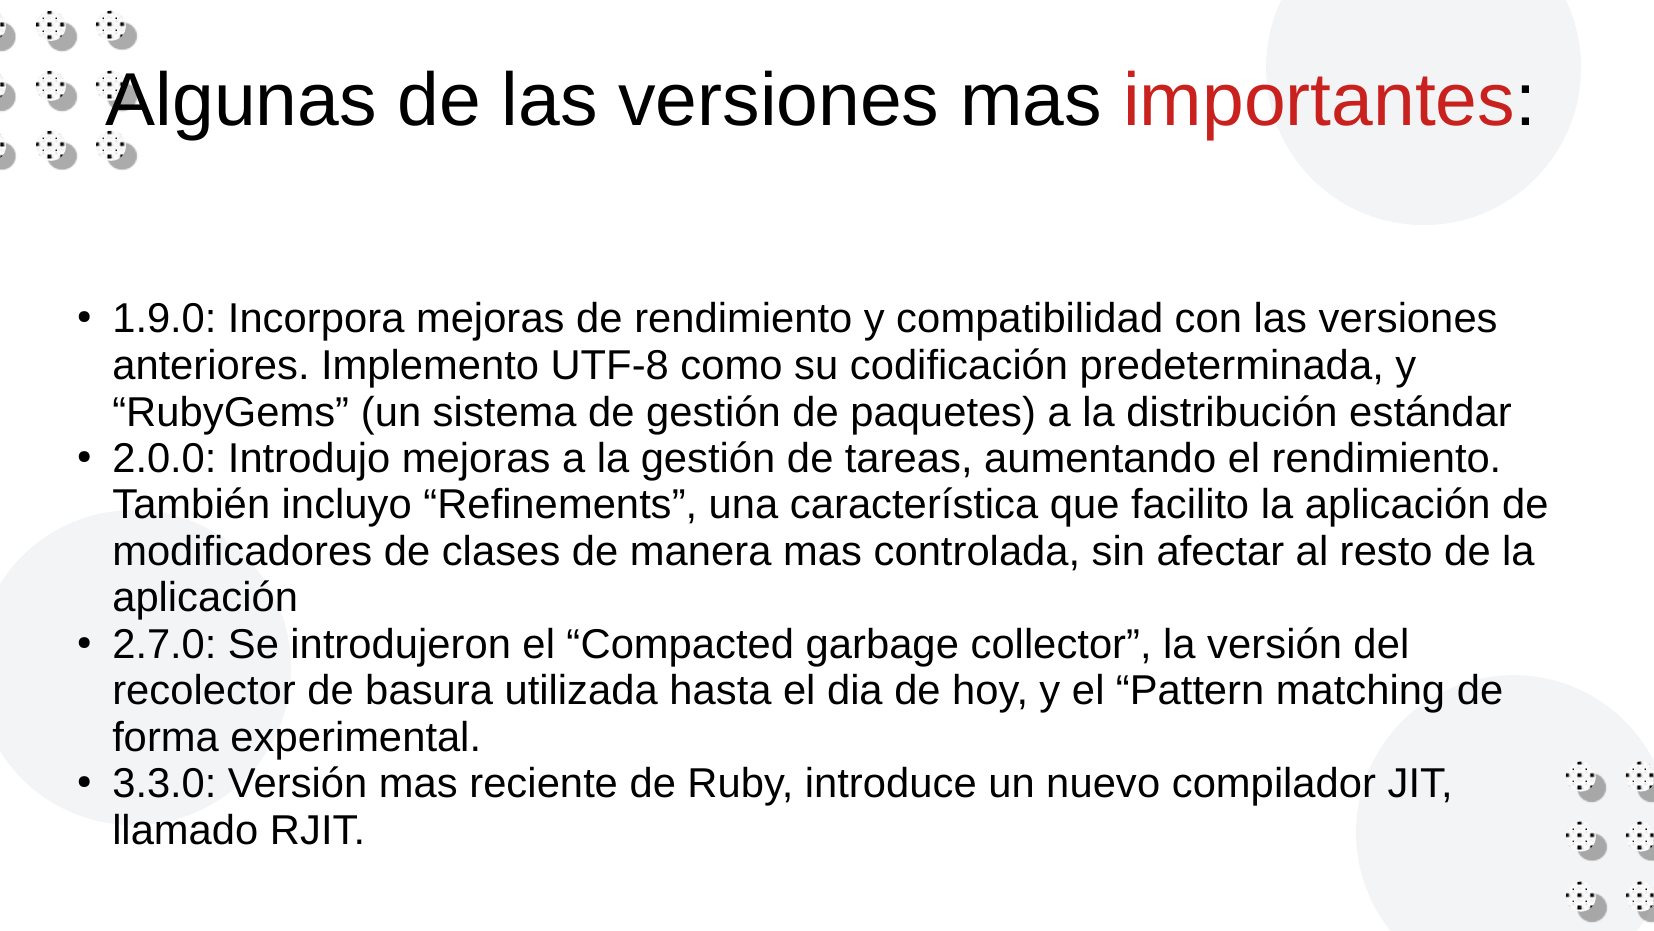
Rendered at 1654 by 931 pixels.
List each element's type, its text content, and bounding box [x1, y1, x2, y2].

picture [1625, 881, 1654, 912]
picture [1565, 821, 1596, 852]
picture [35, 10, 66, 41]
picture [1625, 821, 1654, 852]
picture [0, 133, 7, 158]
picture [35, 70, 66, 101]
picture [96, 10, 126, 21]
subtitle 1.9.0: Incorpora mejoras de rendimiento y compatibilidad con las versiones anteriores. Implemento UTF-8 como su codificación predeterminada, y “RubyGems” (un sistema de gestión de paquetes) a la distribución estándar 2.0.0: Introdujo mejoras a la gestión de tareas, aumentando el rendimiento. También incluyo “Refinements”, una característica que facilito la aplicación de modificadores de clases de manera mas controlada, sin afectar al resto de la aplicación 2.7.0: Se introdujeron el “Compacted garbage collector”, la versión del recolector de basura utilizada hasta el dia de hoy, y el “Pattern matching de forma experimental. 3.3.0: Versión mas reciente de Ruby, introduce un nuevo compilador JIT, llamado RJIT. [76, 295, 1565, 900]
picture [35, 130, 67, 161]
picture [0, 13, 6, 38]
picture [1565, 881, 1596, 912]
picture [1625, 761, 1654, 792]
picture [1565, 761, 1596, 792]
title Algunas de las versiones mas importantes: [76, 21, 1565, 178]
picture [0, 73, 6, 98]
